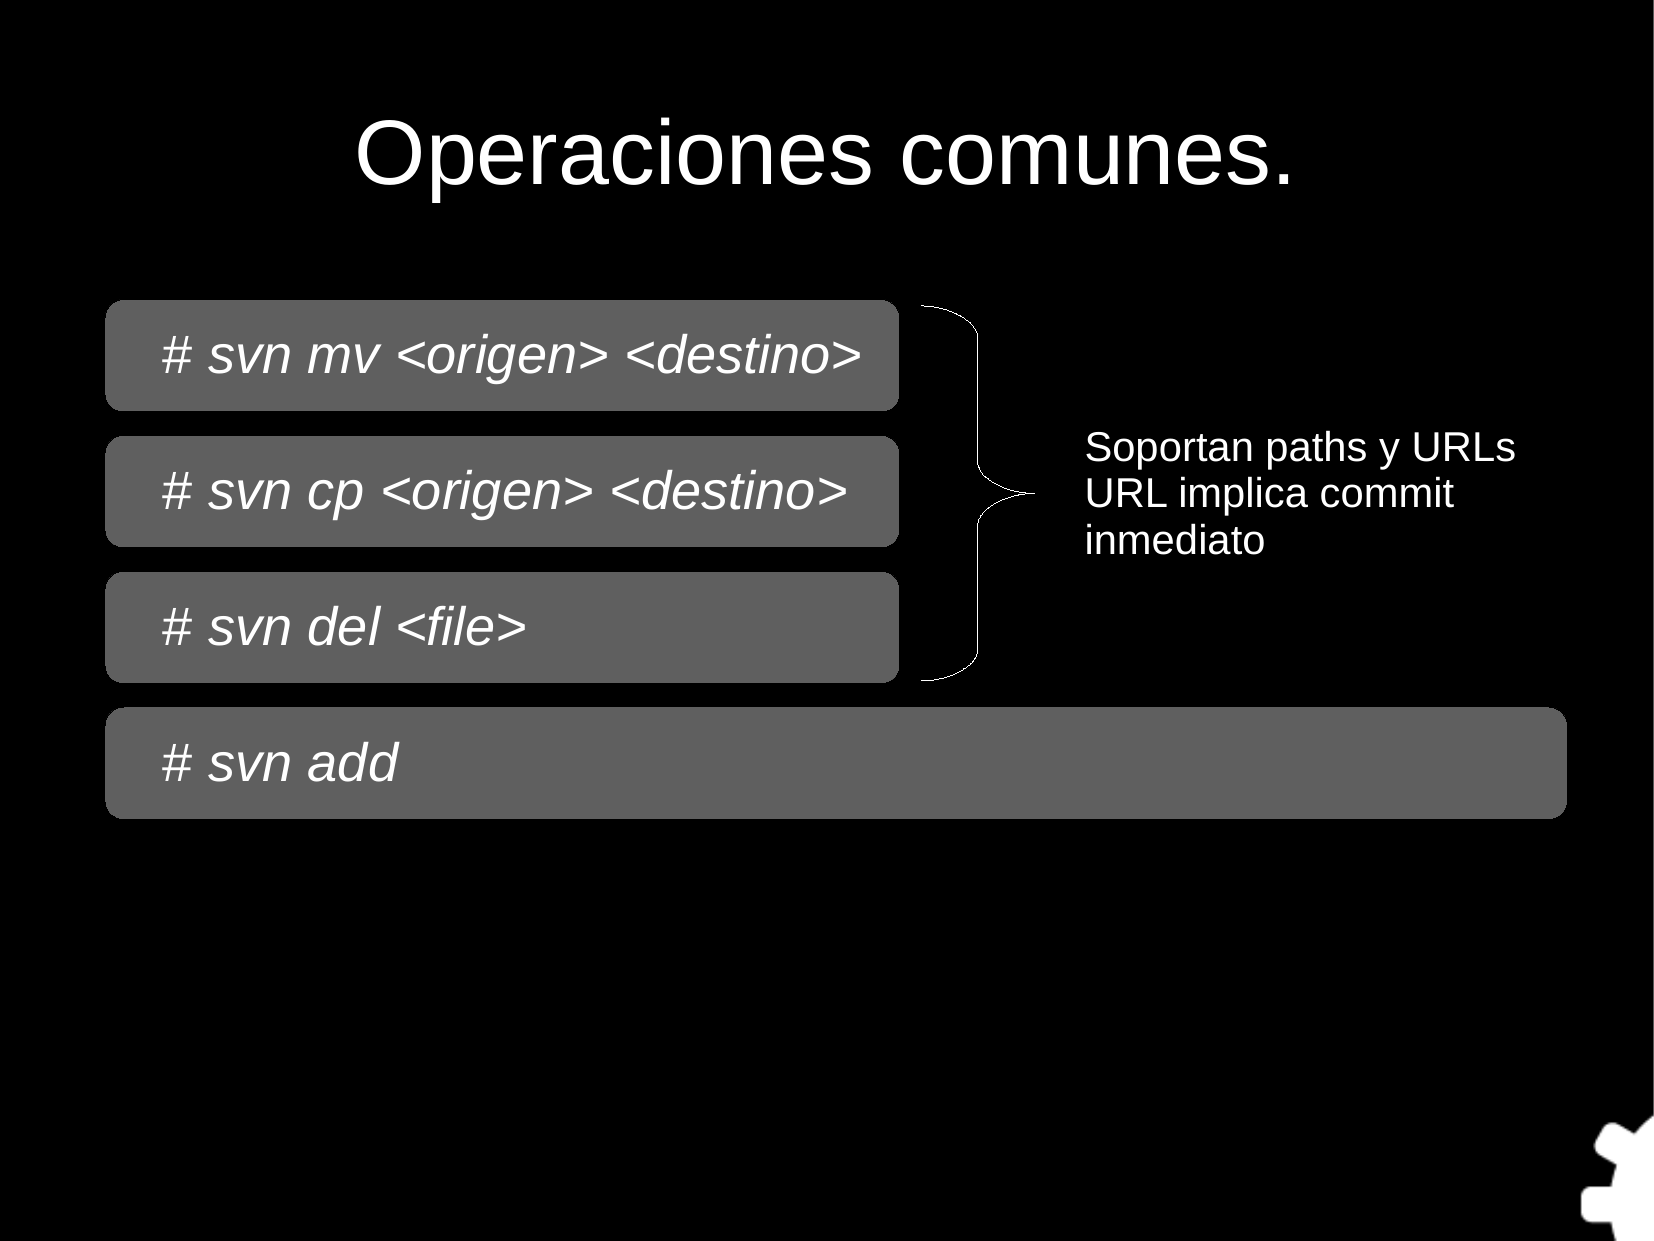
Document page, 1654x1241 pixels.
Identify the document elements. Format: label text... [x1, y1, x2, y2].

text_box Soportan paths y URLs URL implica commit inmediato [1069, 416, 1595, 571]
text_box # svn del <file> [148, 588, 1530, 665]
text_box # svn cp <origen> <destino> [148, 452, 1069, 529]
text_box [104, 299, 901, 412]
picture [0, 0, 1654, 1241]
text_box [104, 706, 1568, 820]
text_box # svn add [148, 724, 1530, 801]
text_box # svn mv <origen> <destino> [148, 317, 1530, 393]
text_box [104, 571, 900, 684]
title Operaciones comunes. [82, 49, 1571, 257]
text_box [104, 435, 900, 548]
